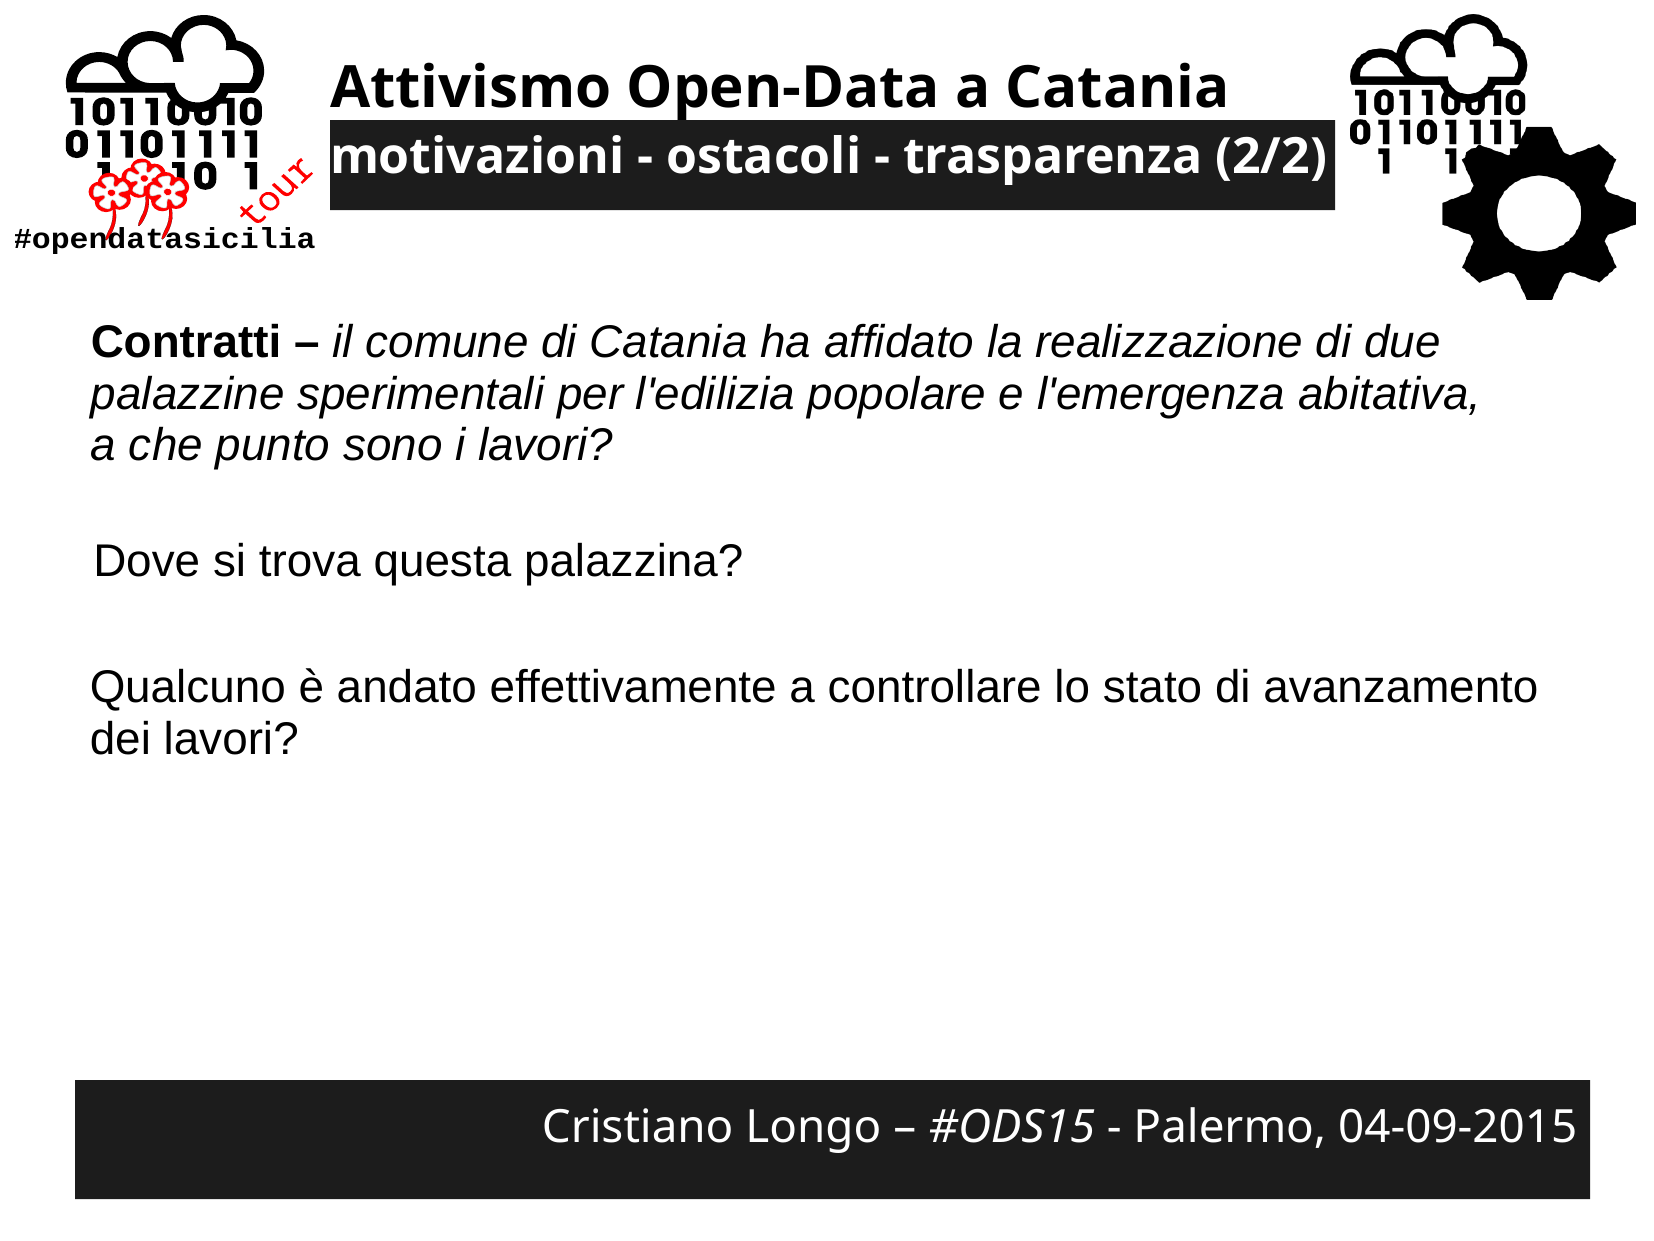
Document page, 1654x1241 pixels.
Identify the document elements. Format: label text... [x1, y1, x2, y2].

text_box Contratti – il comune di Catania ha affidato la realizzazione di due palazzine sperimentali per l'edilizia popolare e l'emergenza abitativa, a che punto sono i lavori? [76, 309, 1532, 478]
picture [1350, 14, 1636, 301]
text_box Qualcuno è andato effettivamente a controllare lo stato di avanzamento dei lavori? [75, 653, 1561, 772]
picture [15, 15, 316, 256]
text_box Dove si trova questa palazzina? [78, 527, 1369, 594]
list Attivismo Open-Data a Catania [330, 45, 1321, 120]
list motivazioni - ostacoli - trasparenza (2/2) [330, 120, 1336, 211]
list Cristiano Longo – #ODS15 - Palermo, 04-09-2015 [75, 1080, 1591, 1200]
